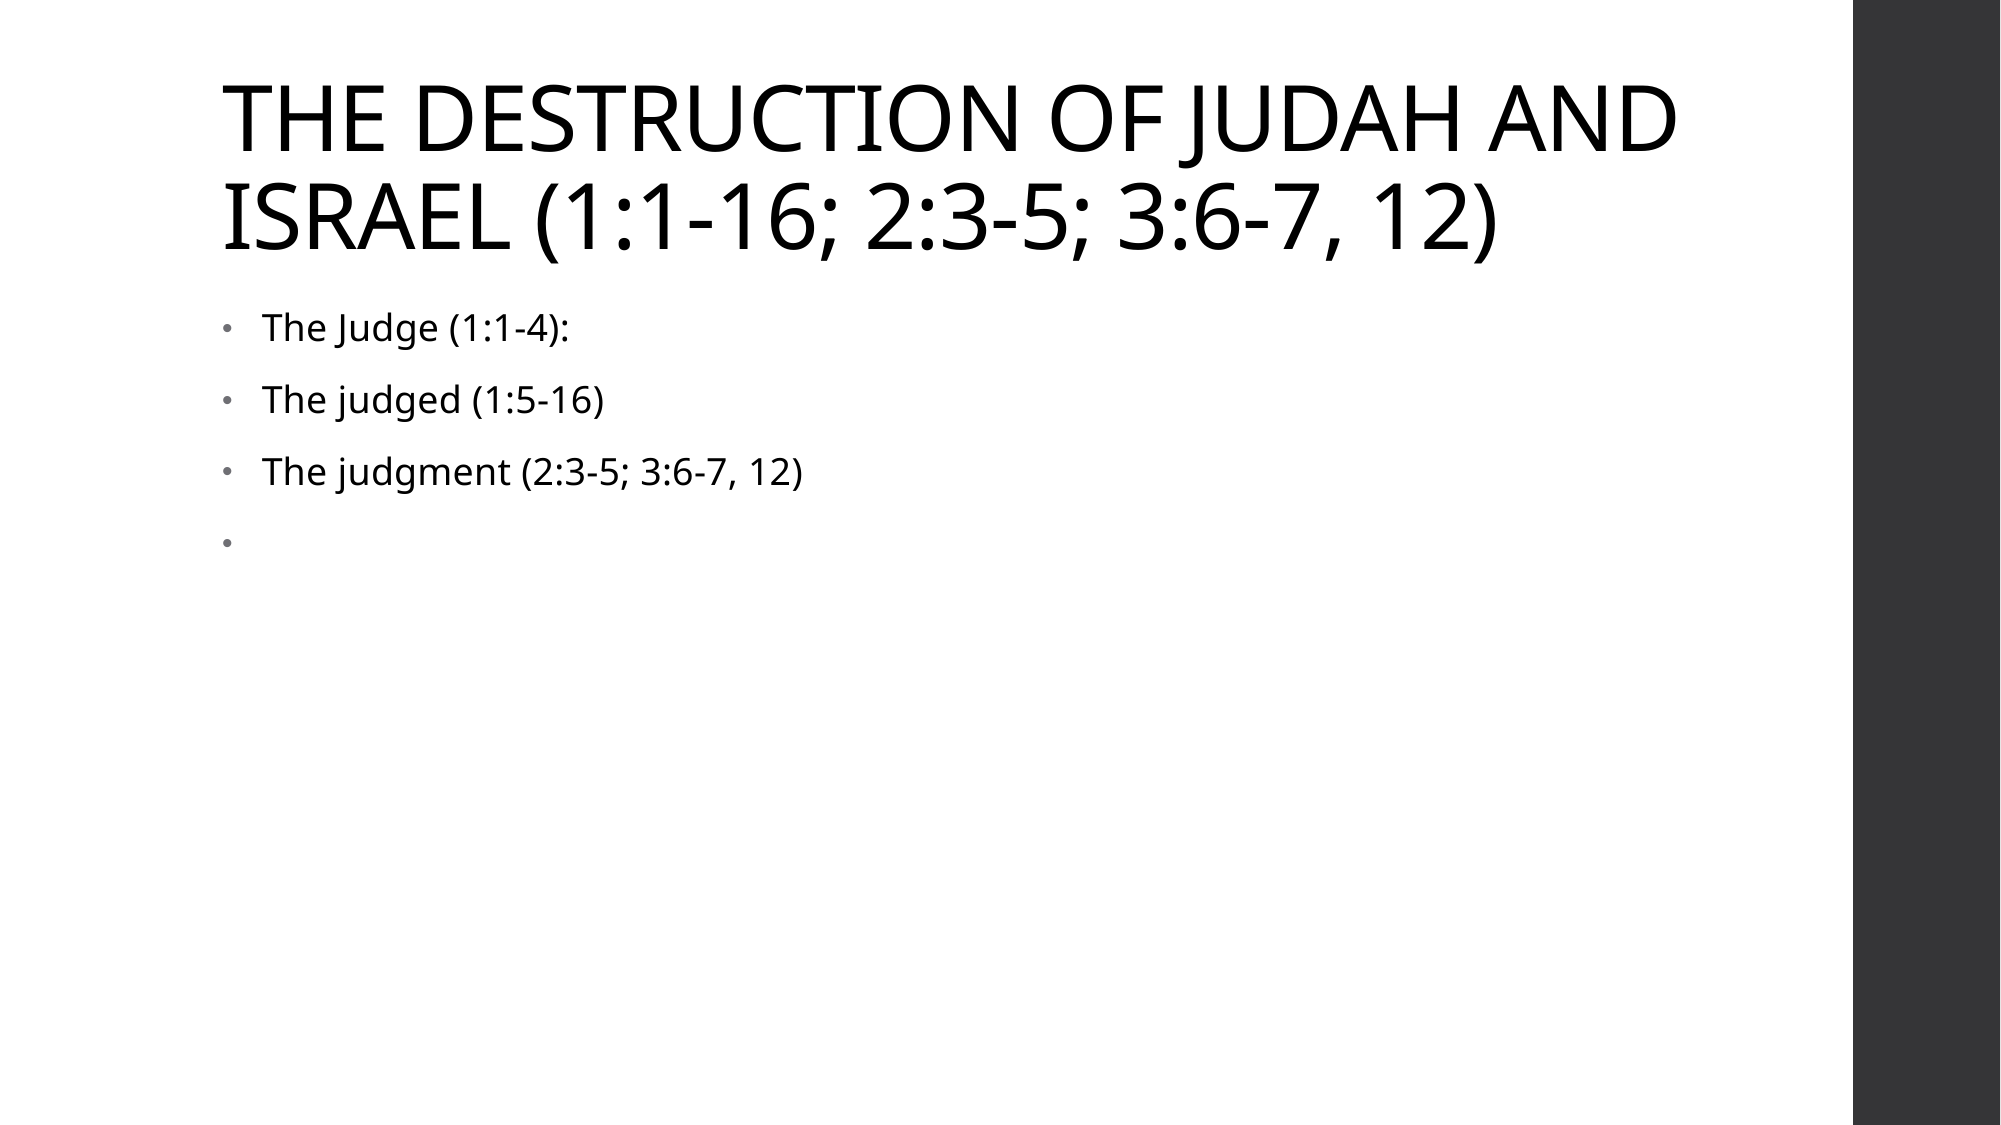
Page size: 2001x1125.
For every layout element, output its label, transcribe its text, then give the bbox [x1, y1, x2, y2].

list The Judge (1:1-4): The judged (1:5-16) The judgment (2:3-5; 3:6-7, 12) [206, 299, 1617, 1014]
title THE DESTRUCTION OF JUDAH AND ISRAEL (1:1-16; 2:3-5; 3:6-7, 12) [206, 60, 1797, 278]
